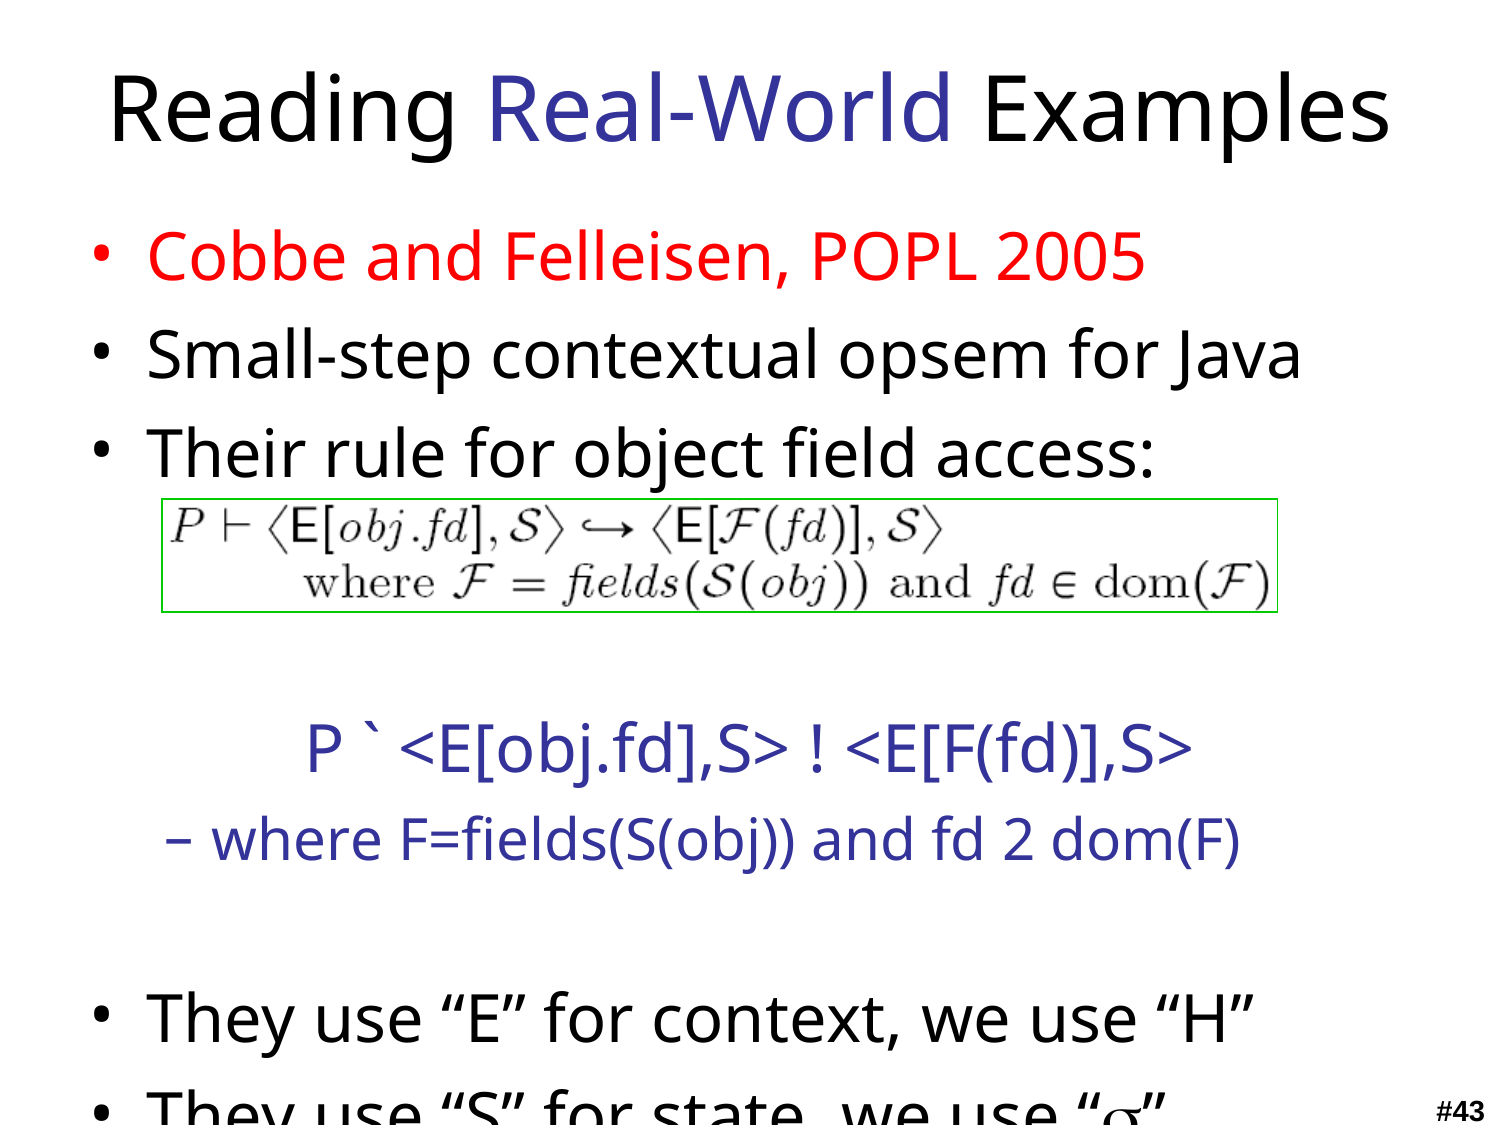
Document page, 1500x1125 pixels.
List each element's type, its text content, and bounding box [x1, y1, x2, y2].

list Cobbe and Felleisen, POPL 2005 Small-step contextual opsem for Java Their rule for object field access: P ` <E[obj.fd],S> ! <E[F(fd)],S> where F=fields(S(obj)) and fd 2 dom(F) They use “E” for context, we use “H” They use “S” for state, we use “” [75, 207, 1426, 1088]
title Reading Real-World Examples [75, 12, 1426, 201]
picture [162, 500, 1277, 612]
